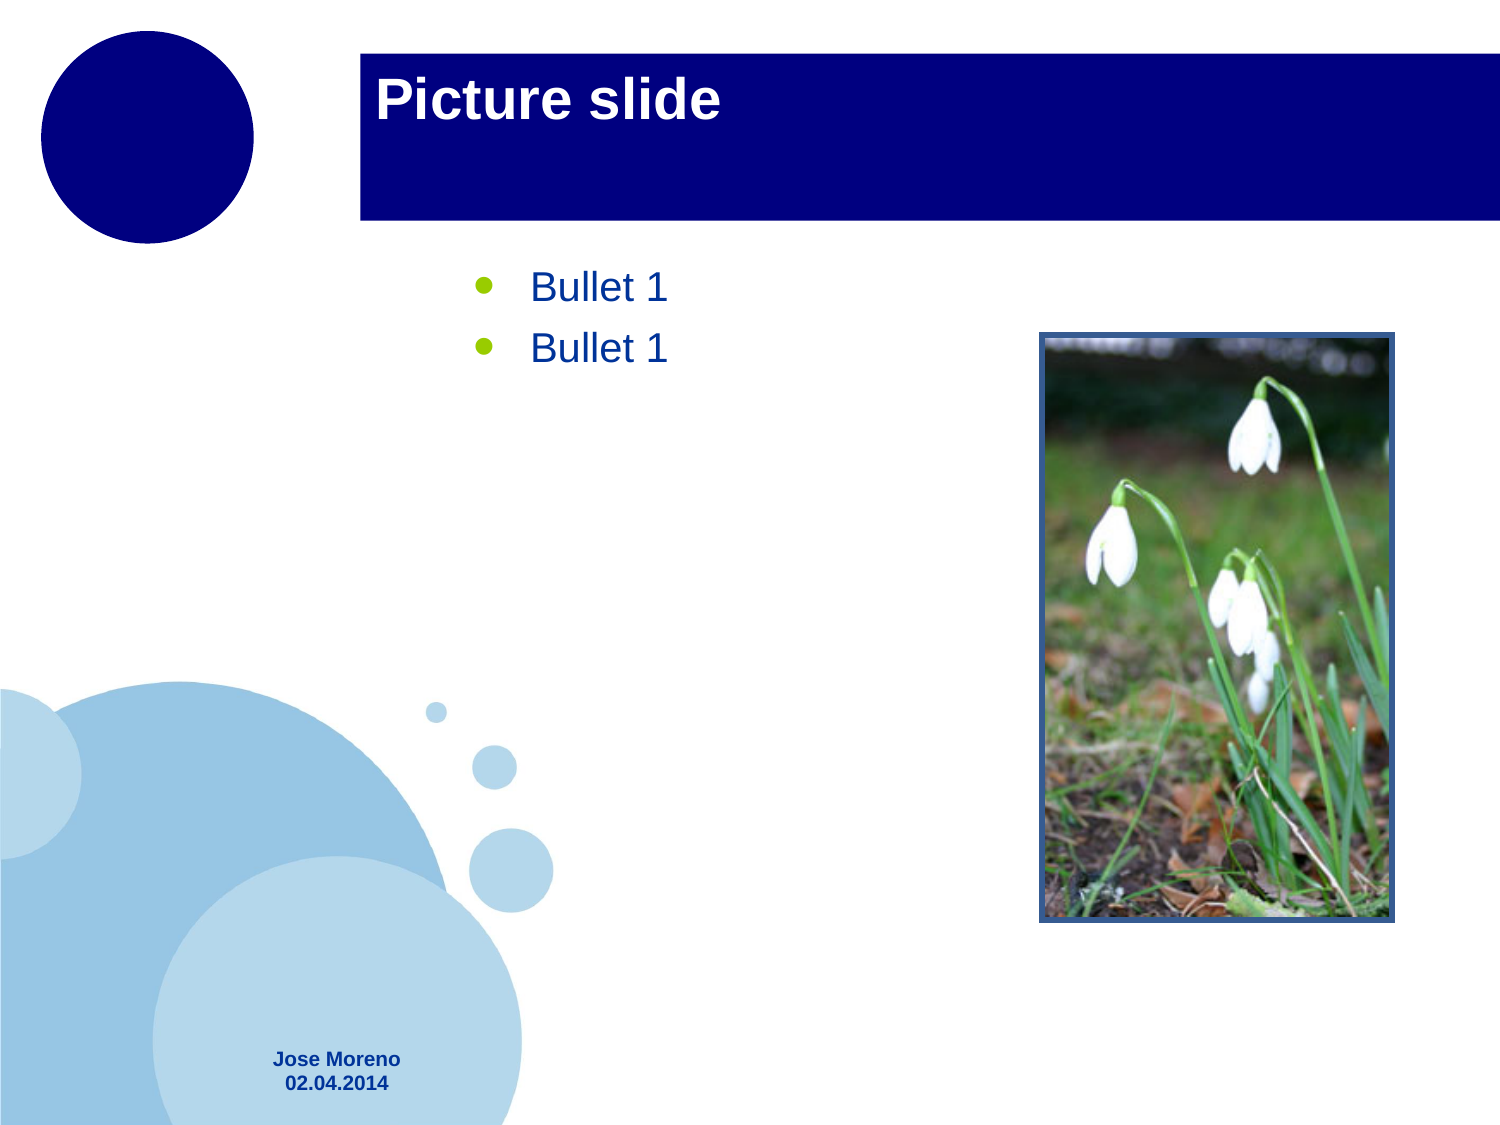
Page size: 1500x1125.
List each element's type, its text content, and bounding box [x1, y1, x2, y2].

list Bullet 1 Bullet 1 [459, 252, 955, 915]
title Picture slide [360, 53, 1500, 221]
picture [1045, 338, 1389, 917]
picture [0, 638, 625, 1125]
